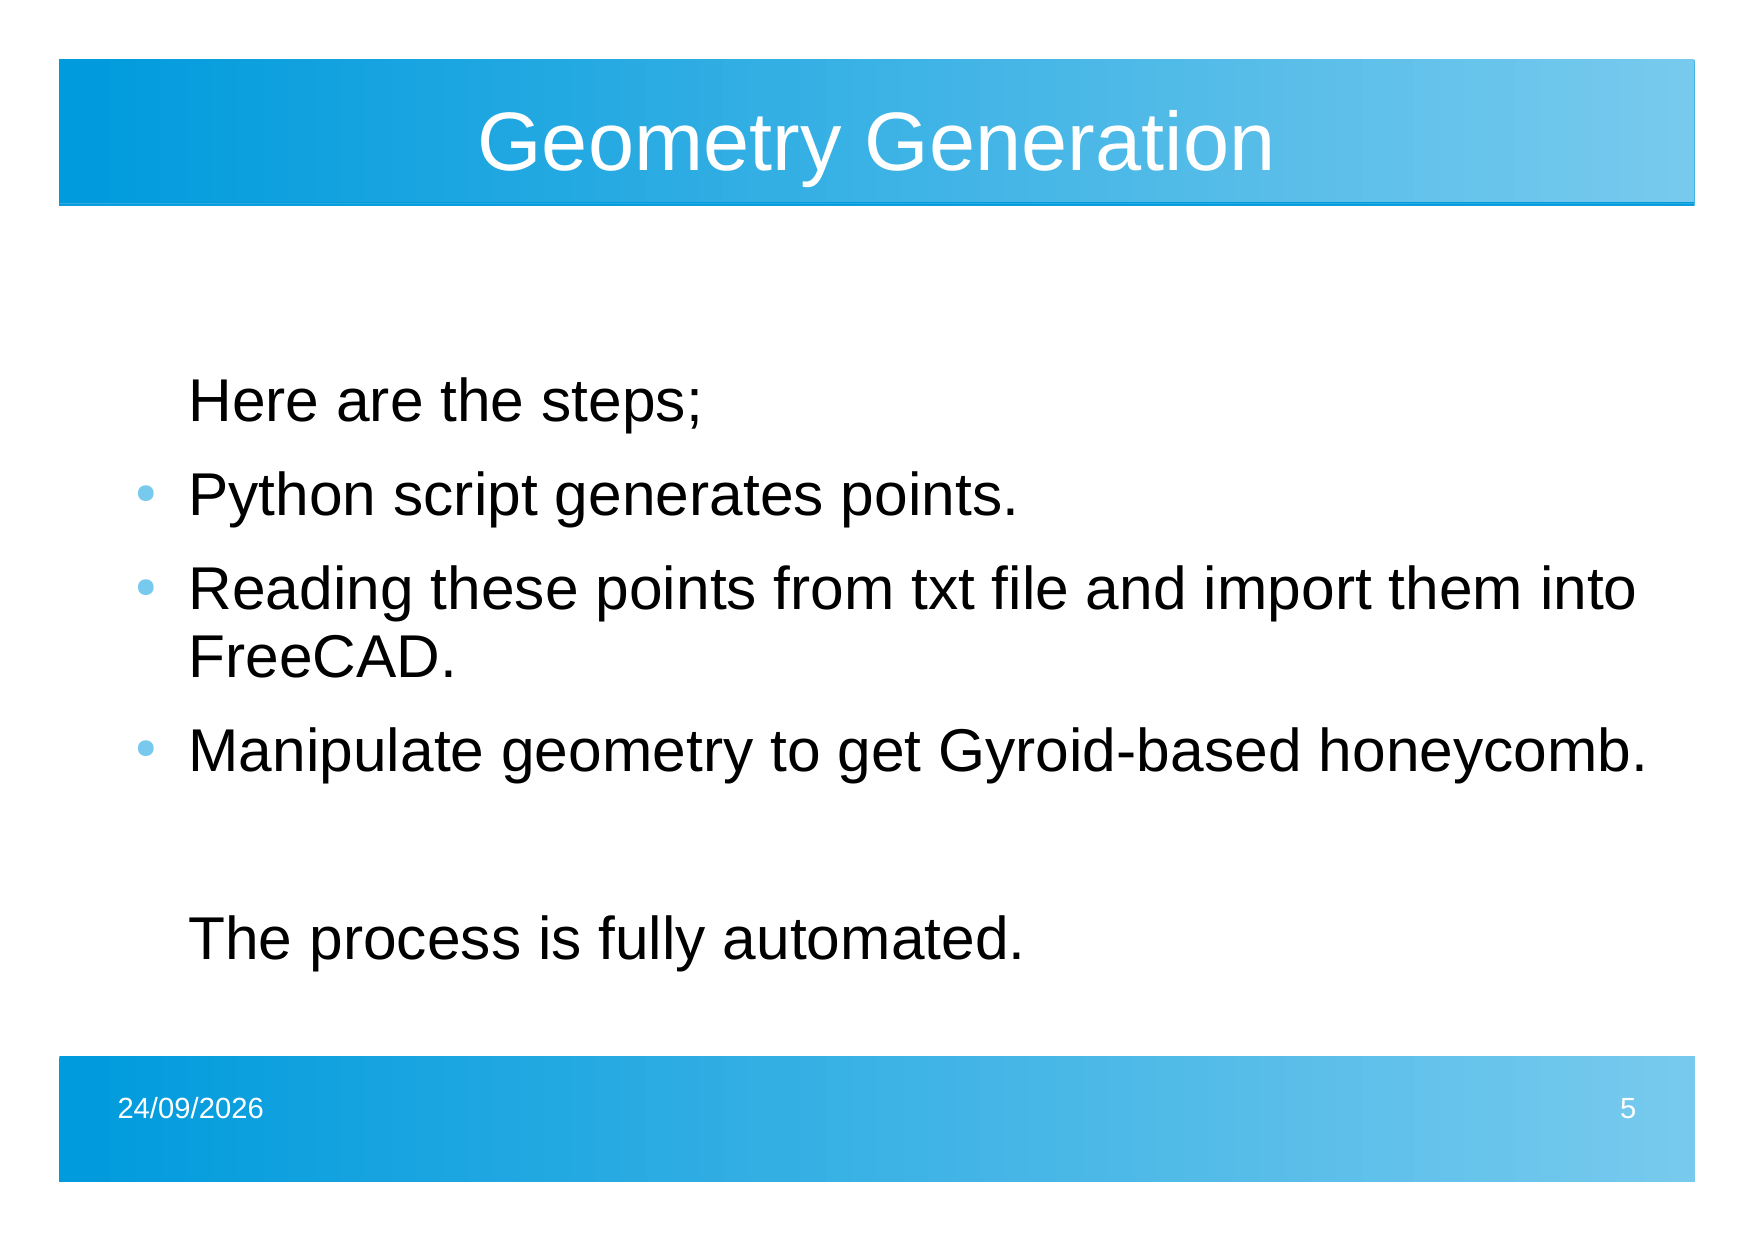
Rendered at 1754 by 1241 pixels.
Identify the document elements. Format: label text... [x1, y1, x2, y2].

title Geometry Generation [117, 94, 1637, 190]
list Here are the steps; Python script generates points. Reading these points from txt file and import them into FreeCAD. Manipulate geometry to get Gyroid-based honeycomb. The process is fully automated. [117, 272, 1713, 986]
